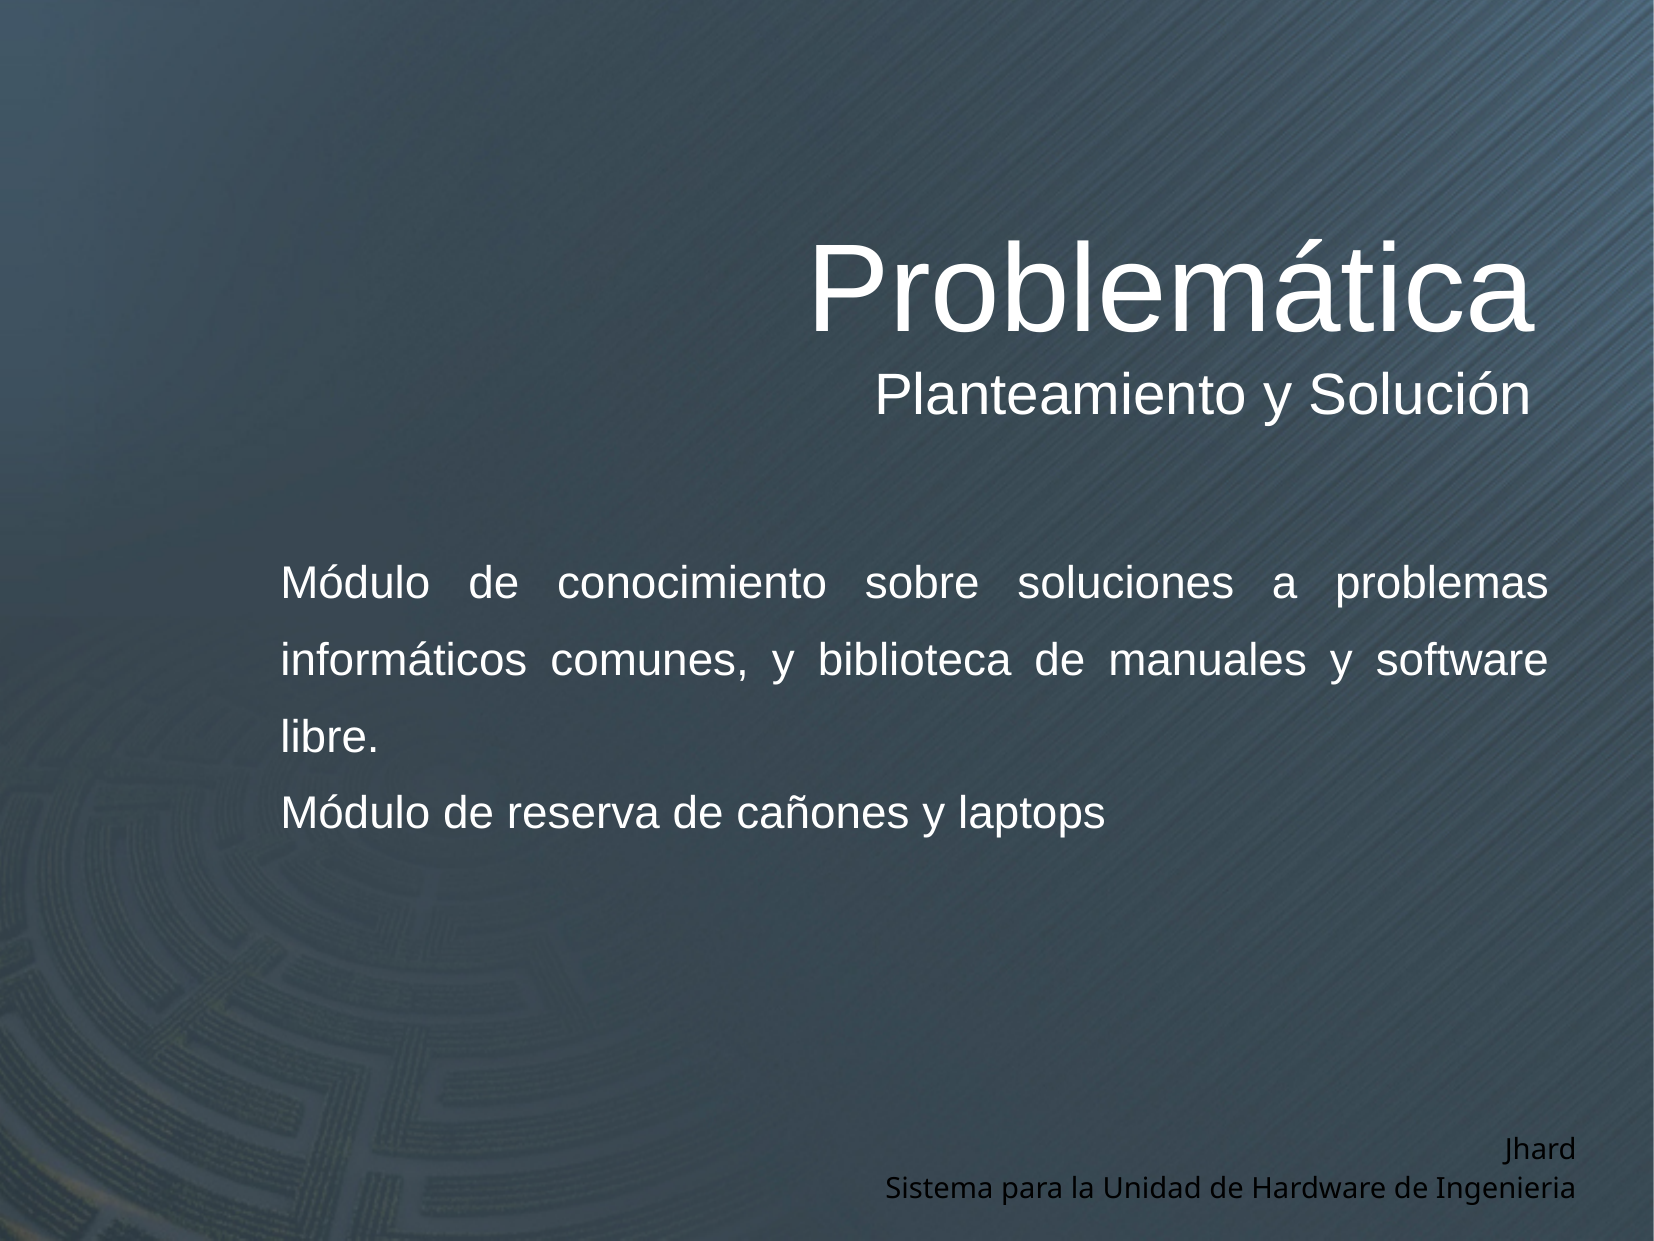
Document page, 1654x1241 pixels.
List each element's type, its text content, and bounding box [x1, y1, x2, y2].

picture [0, 0, 1654, 1241]
text_box Planteamiento y Solución [603, 354, 1548, 434]
title Problemática [584, 191, 1536, 384]
text_box Módulo de conocimiento sobre soluciones a problemas informáticos comunes, y biblioteca de manuales y software libre. Módulo de reserva de cañones y laptops [265, 472, 1565, 1093]
